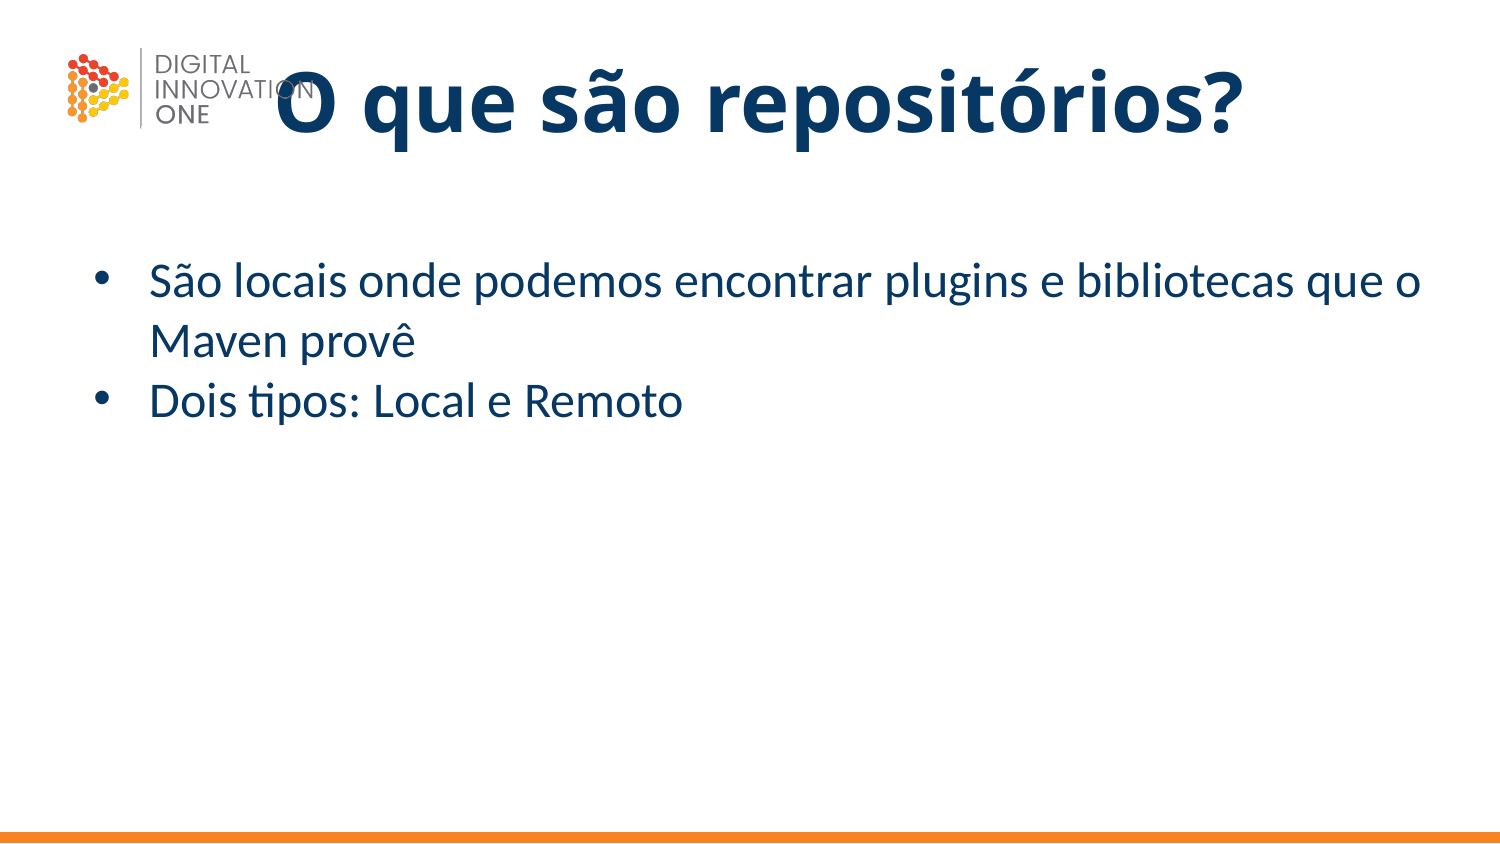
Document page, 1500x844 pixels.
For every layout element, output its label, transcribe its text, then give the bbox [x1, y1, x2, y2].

text_box São locais onde podemos encontrar plugins e bibliotecas que o Maven provê Dois tipos: Local e Remoto [65, 232, 1457, 750]
picture [51, 39, 330, 137]
subtitle O que são repositórios? [51, 50, 1449, 148]
text_box [0, 832, 1500, 843]
